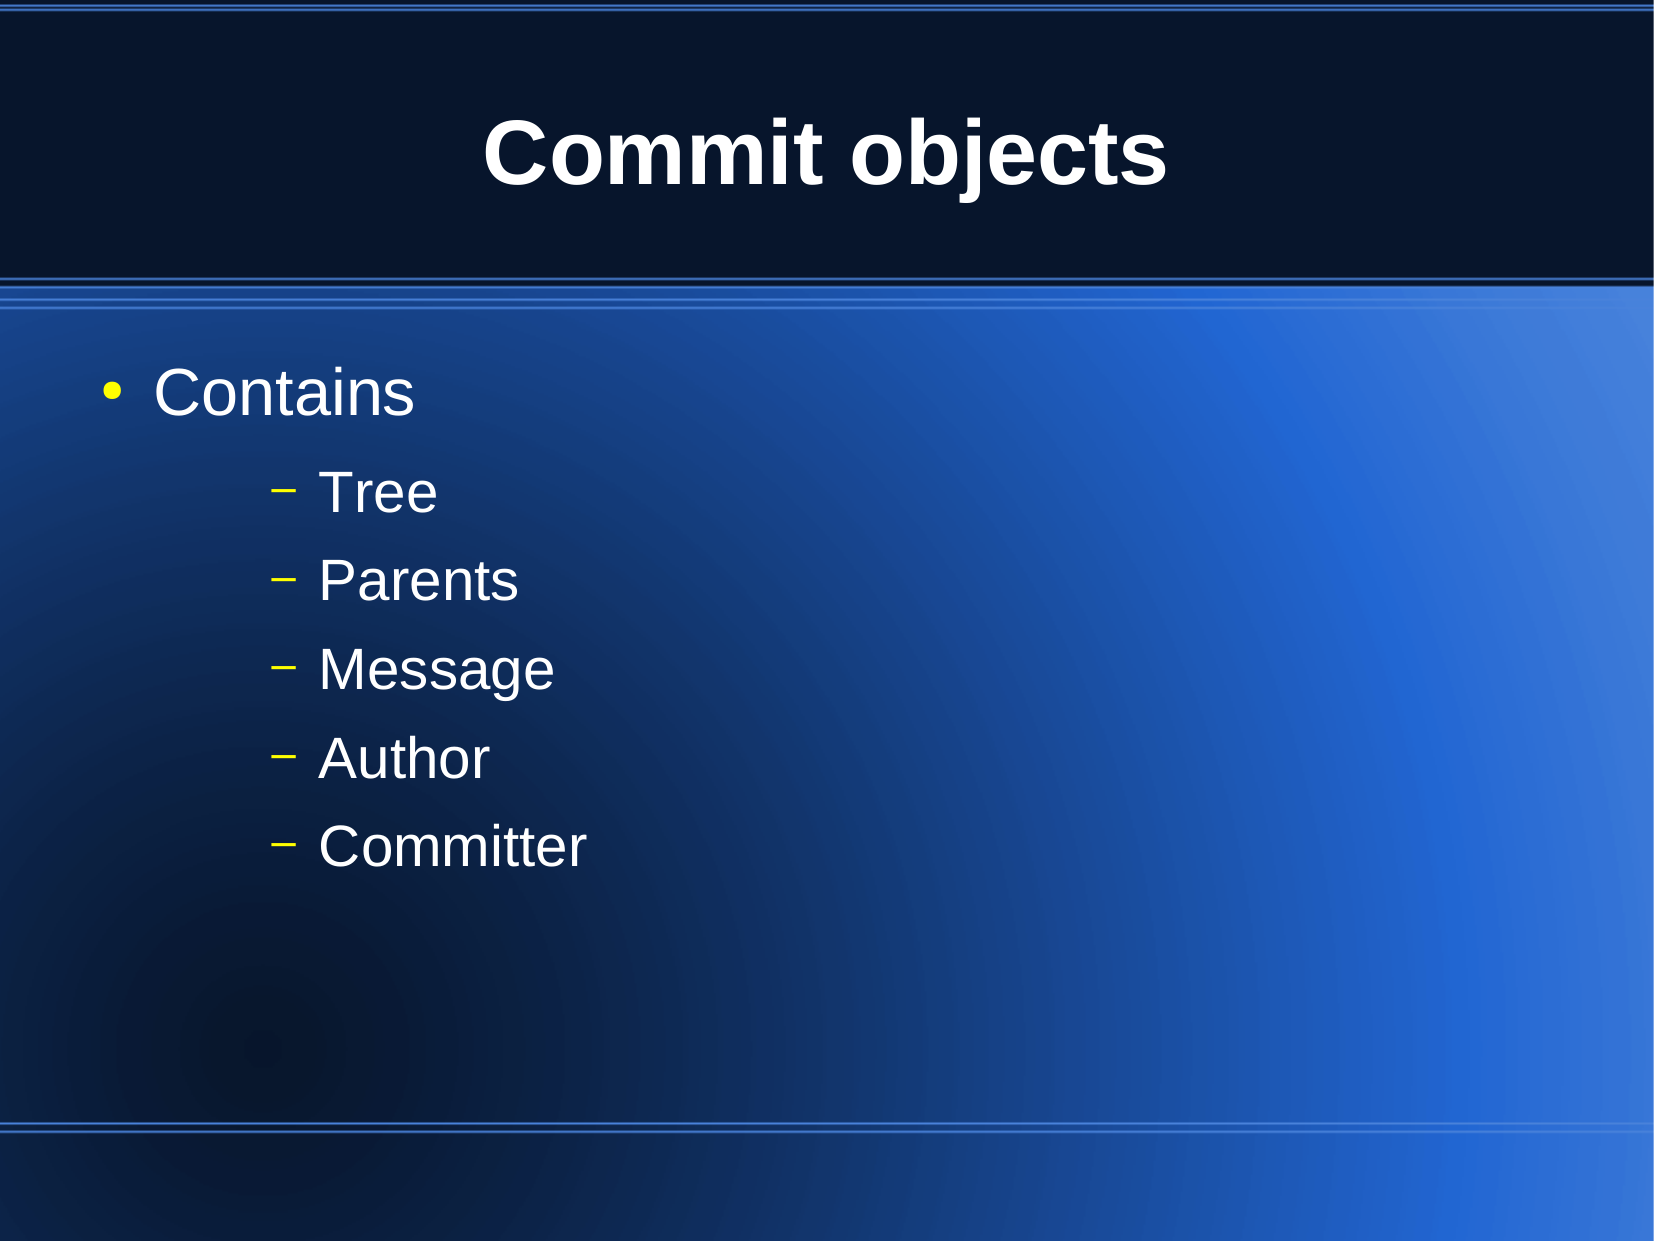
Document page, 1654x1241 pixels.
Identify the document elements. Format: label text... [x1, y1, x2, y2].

title Commit objects [82, 56, 1571, 250]
picture [0, 0, 1654, 1241]
list Contains Tree Parents Message Author Committer [82, 355, 1571, 1043]
